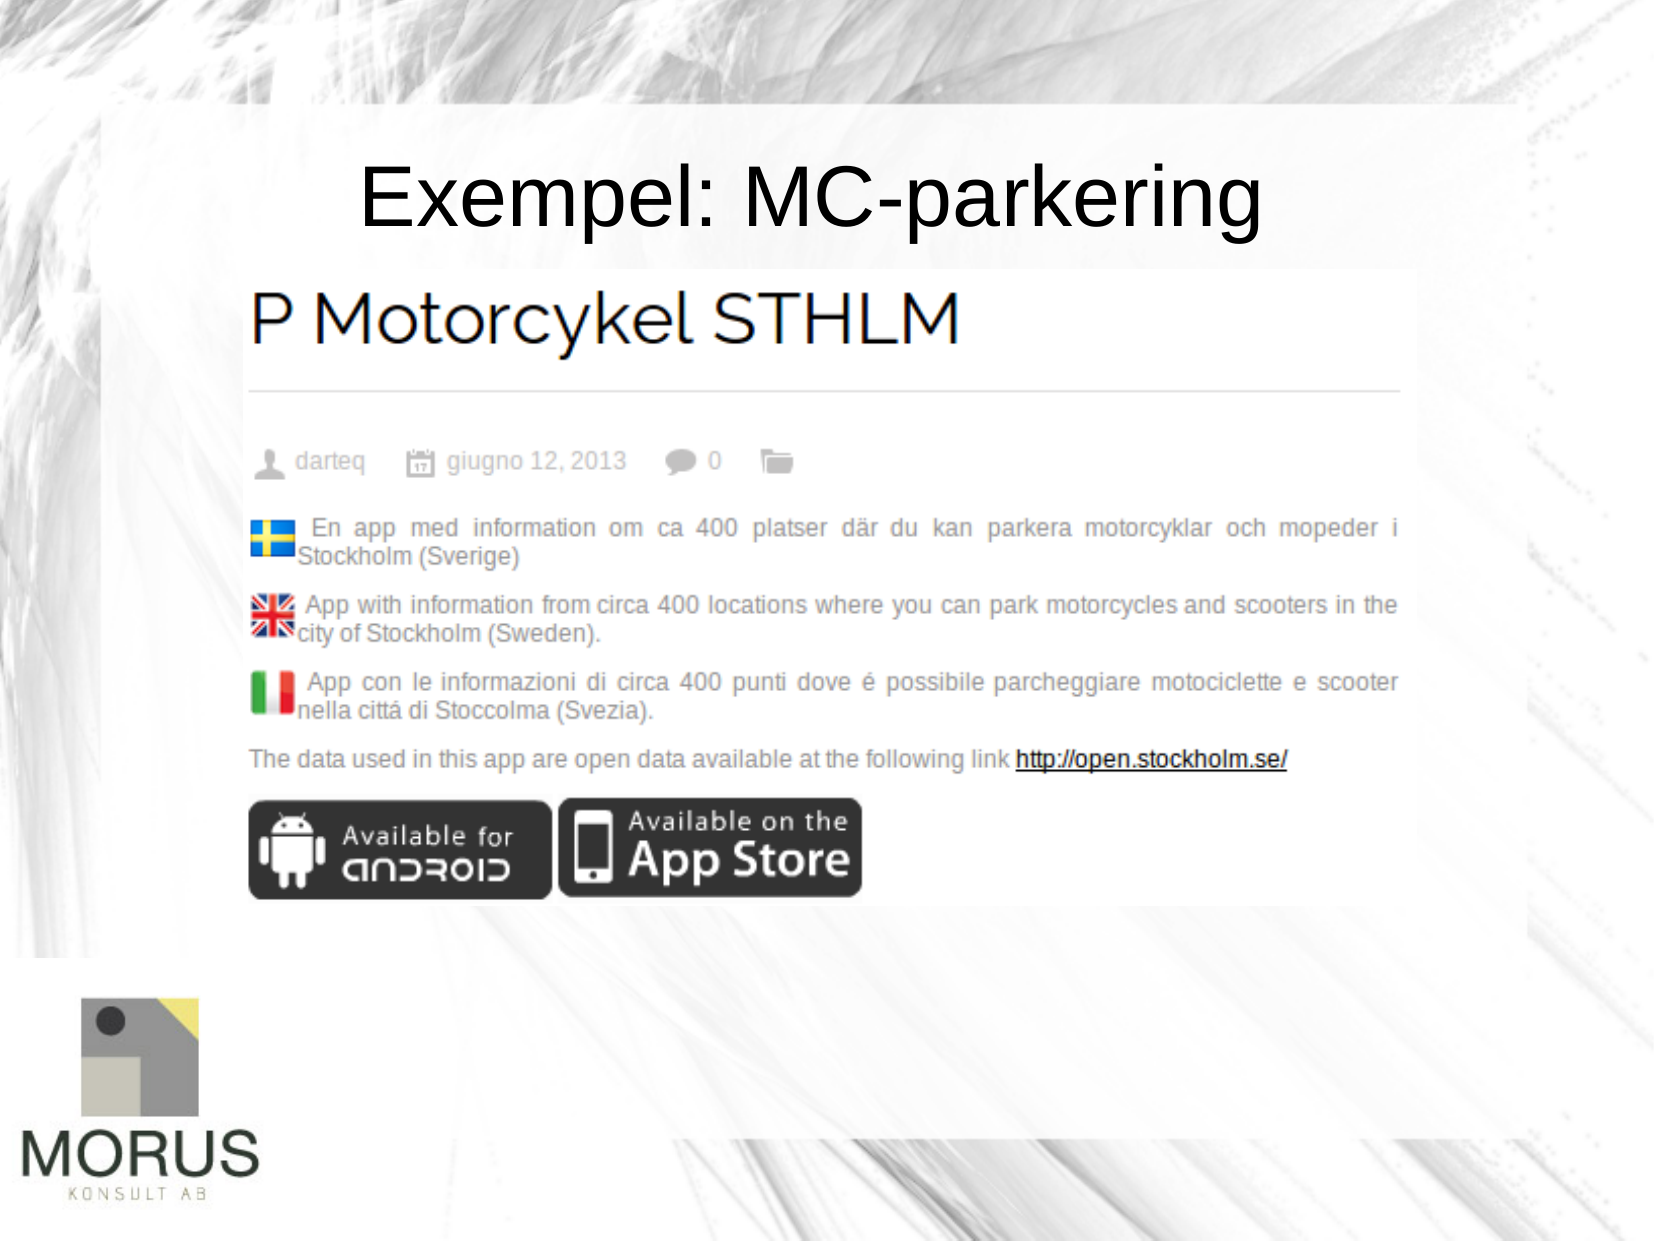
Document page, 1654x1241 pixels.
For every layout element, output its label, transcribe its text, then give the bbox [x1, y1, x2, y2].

title Exempel: MC-parkering [118, 112, 1506, 281]
picture [0, 0, 1654, 1241]
